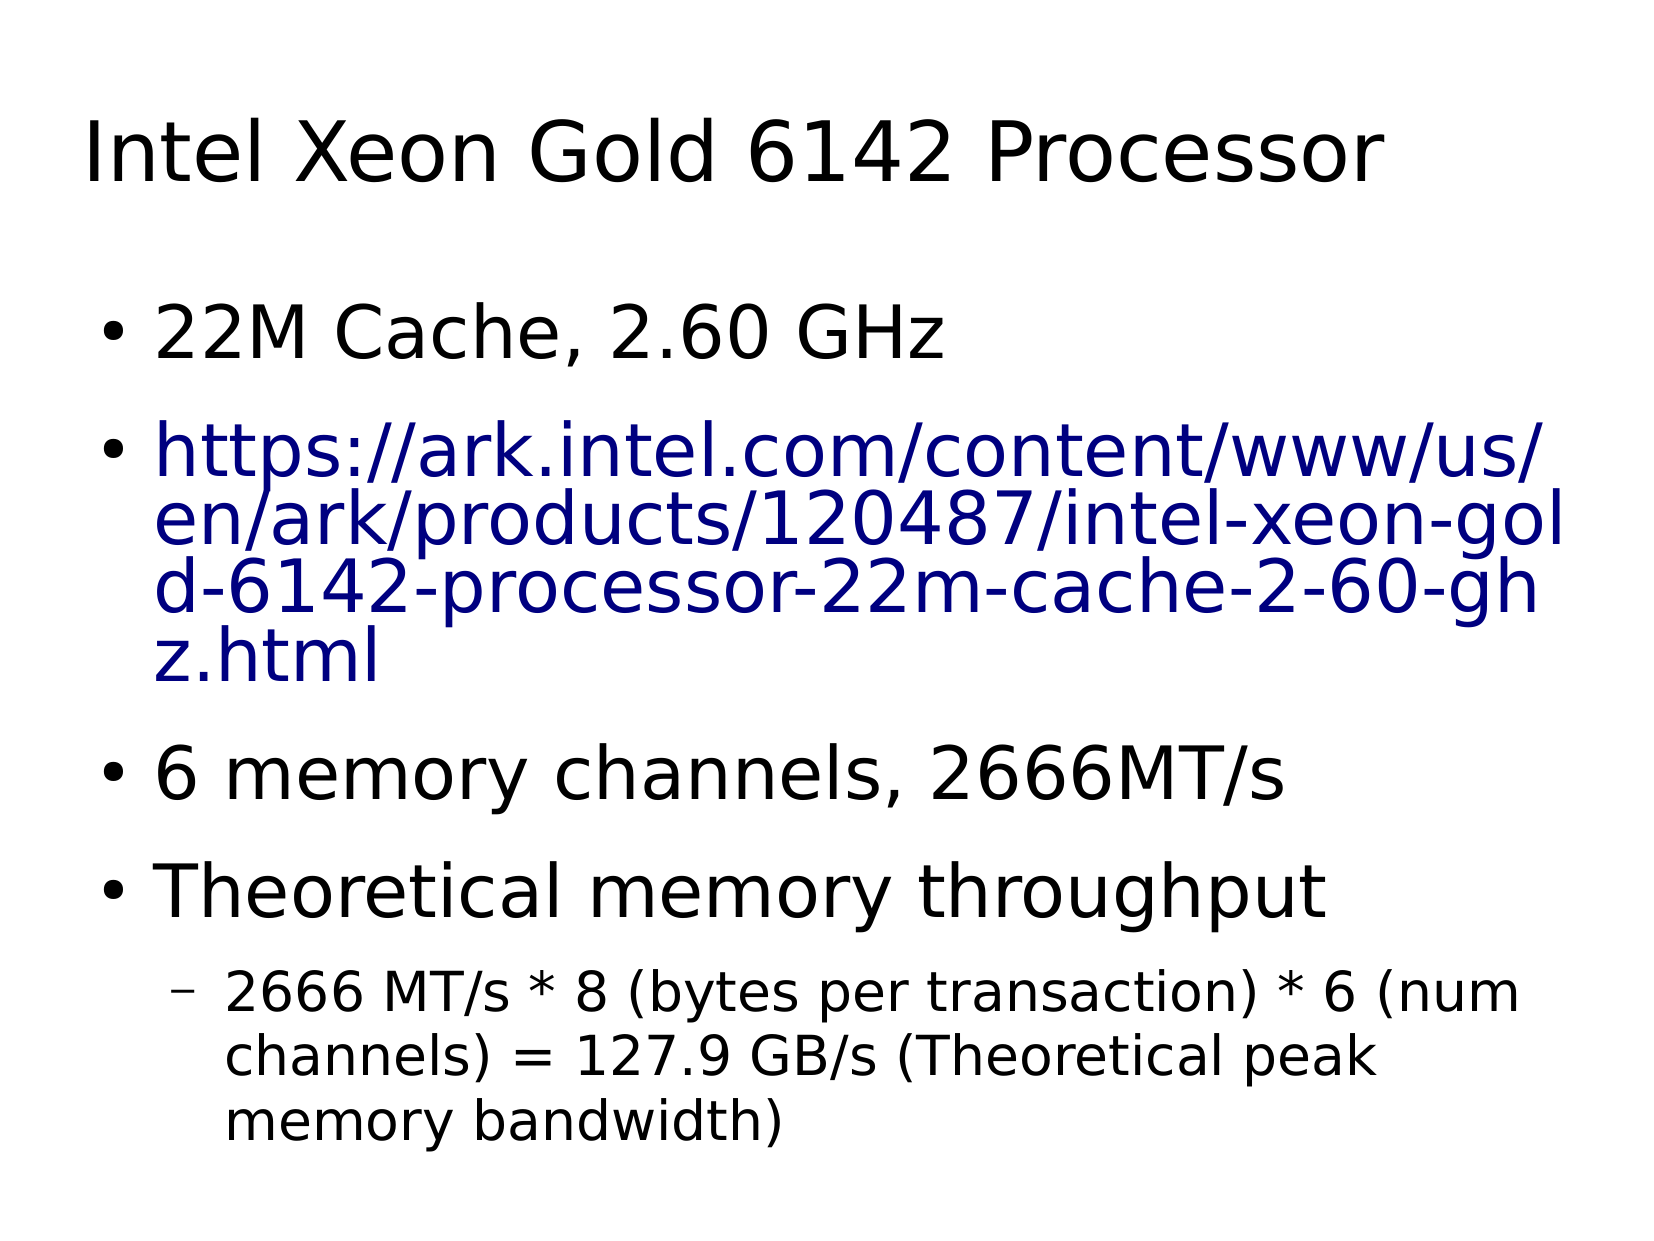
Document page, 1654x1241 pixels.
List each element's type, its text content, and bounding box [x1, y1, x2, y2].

list 22M Cache, 2.60 GHz https://ark.intel.com/content/www/us/en/ark/products/120487/intel-xeon-gold-6142-processor-22m-cache-2-60-ghz.html 6 memory channels, 2666MT/s Theoretical memory throughput 2666 MT/s * 8 (bytes per transaction) * 6 (num channels) = 127.9 GB/s (Theoretical peak memory bandwidth) [82, 290, 1571, 1010]
text_box [82, 49, 1571, 257]
